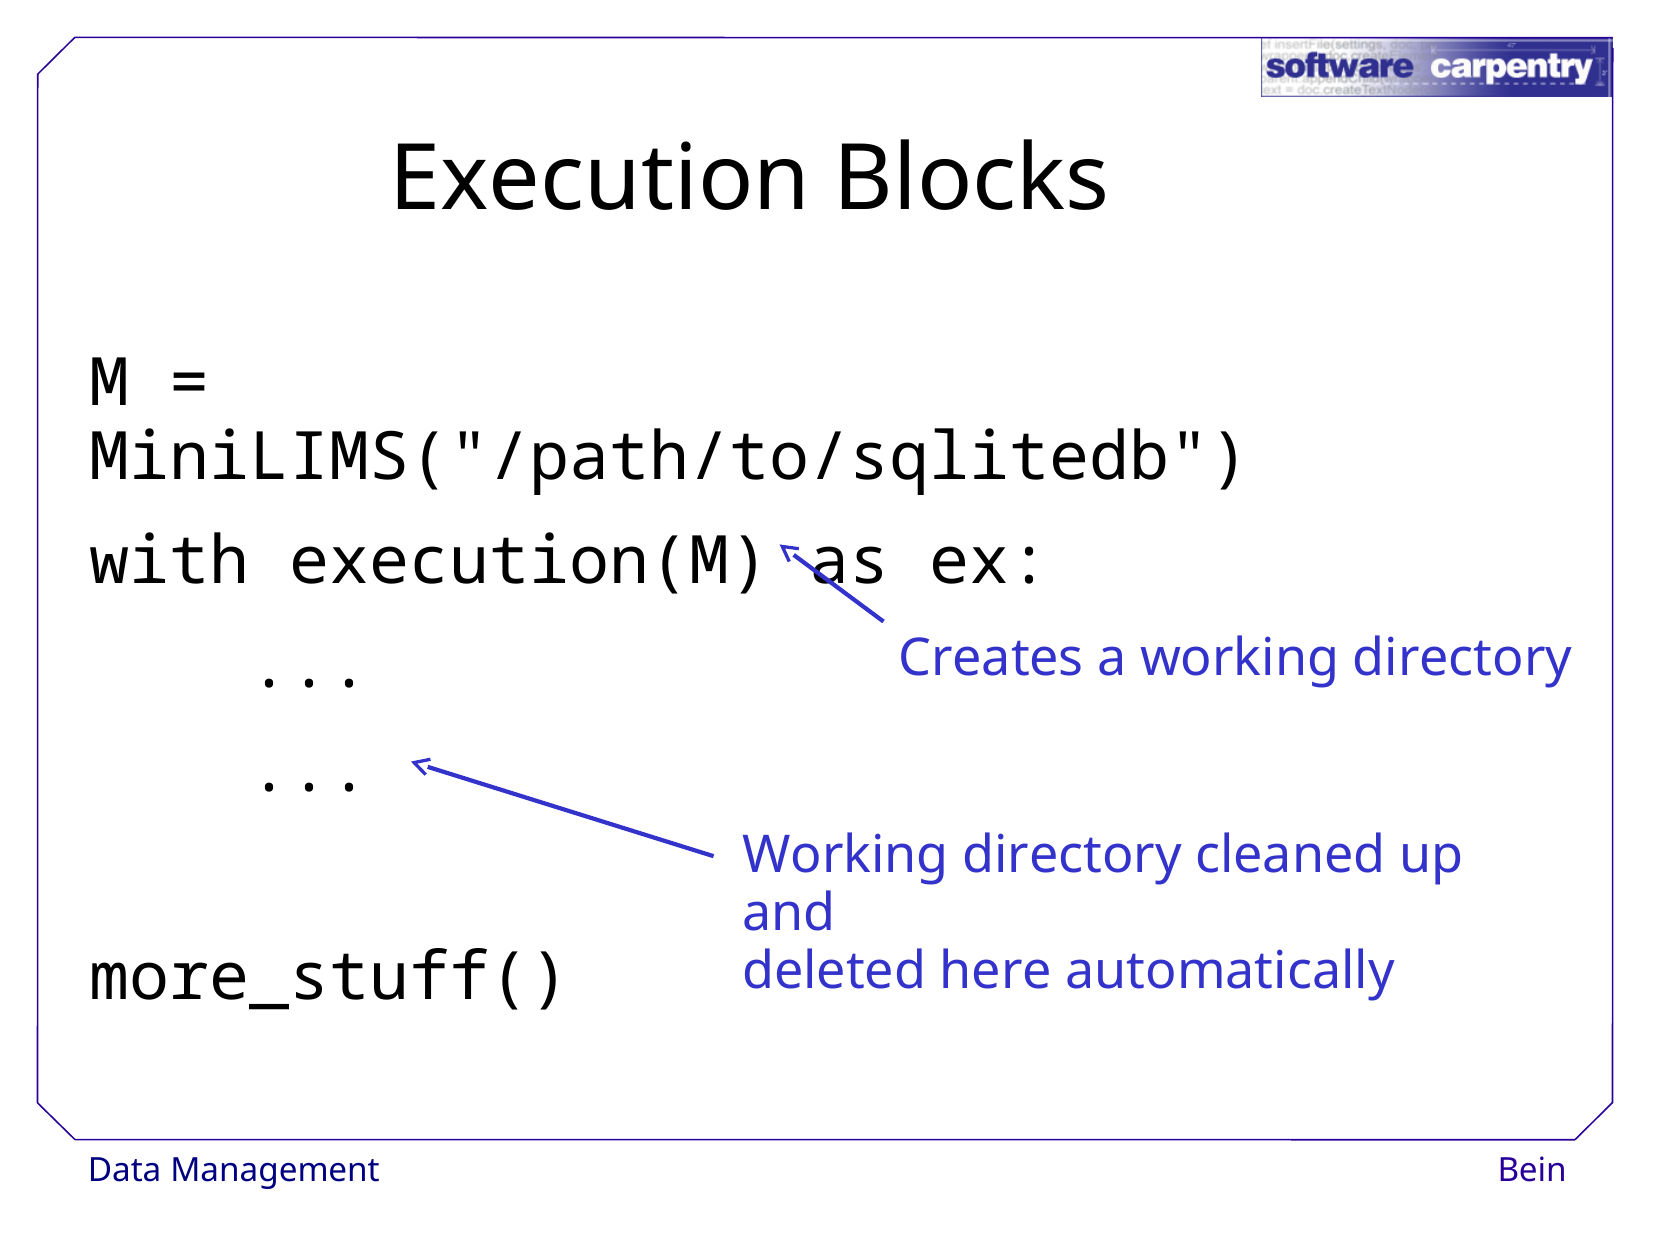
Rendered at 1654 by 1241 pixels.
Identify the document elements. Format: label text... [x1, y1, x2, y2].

picture [1261, 39, 1613, 97]
text_box Working directory cleaned up and deleted here automatically [727, 818, 1574, 1009]
text_box M = MiniLIMS("/path/to/sqlitedb") with execution(M) as ex: ... ... more_stuff() [75, 337, 1385, 1038]
text_box Creates a working directory [883, 621, 1600, 696]
text_box Execution Blocks [75, 119, 1426, 308]
